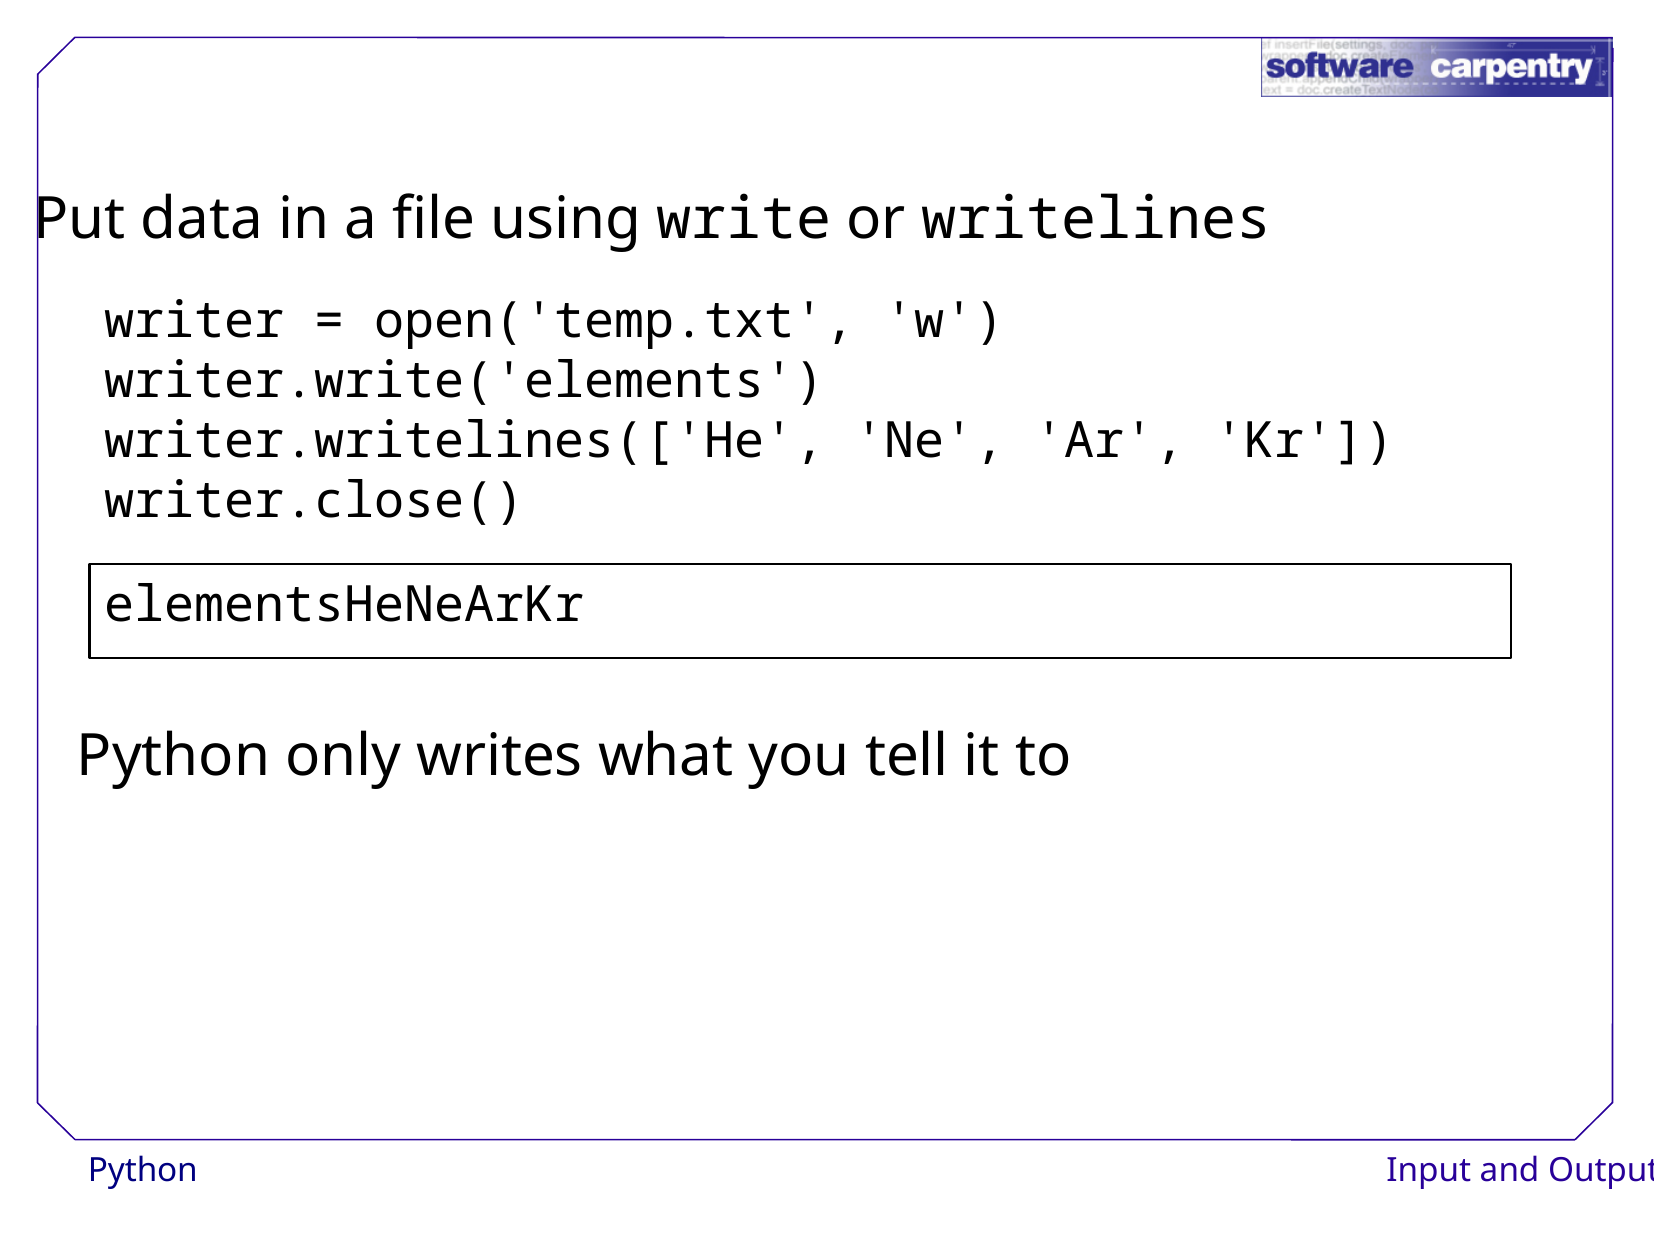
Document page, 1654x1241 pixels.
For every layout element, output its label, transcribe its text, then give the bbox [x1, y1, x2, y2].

text_box elementsHeNeArKr [89, 563, 1512, 658]
text_box Put data in a file using write or writelines [18, 138, 1437, 259]
text_box Python only writes what you tell it to [62, 674, 1237, 796]
text_box writer = open('temp.txt', 'w') writer.write('elements') writer.writelines(['He', 'Ne', 'Ar', 'Kr']) writer.close() [89, 279, 1512, 554]
picture [1261, 39, 1613, 97]
